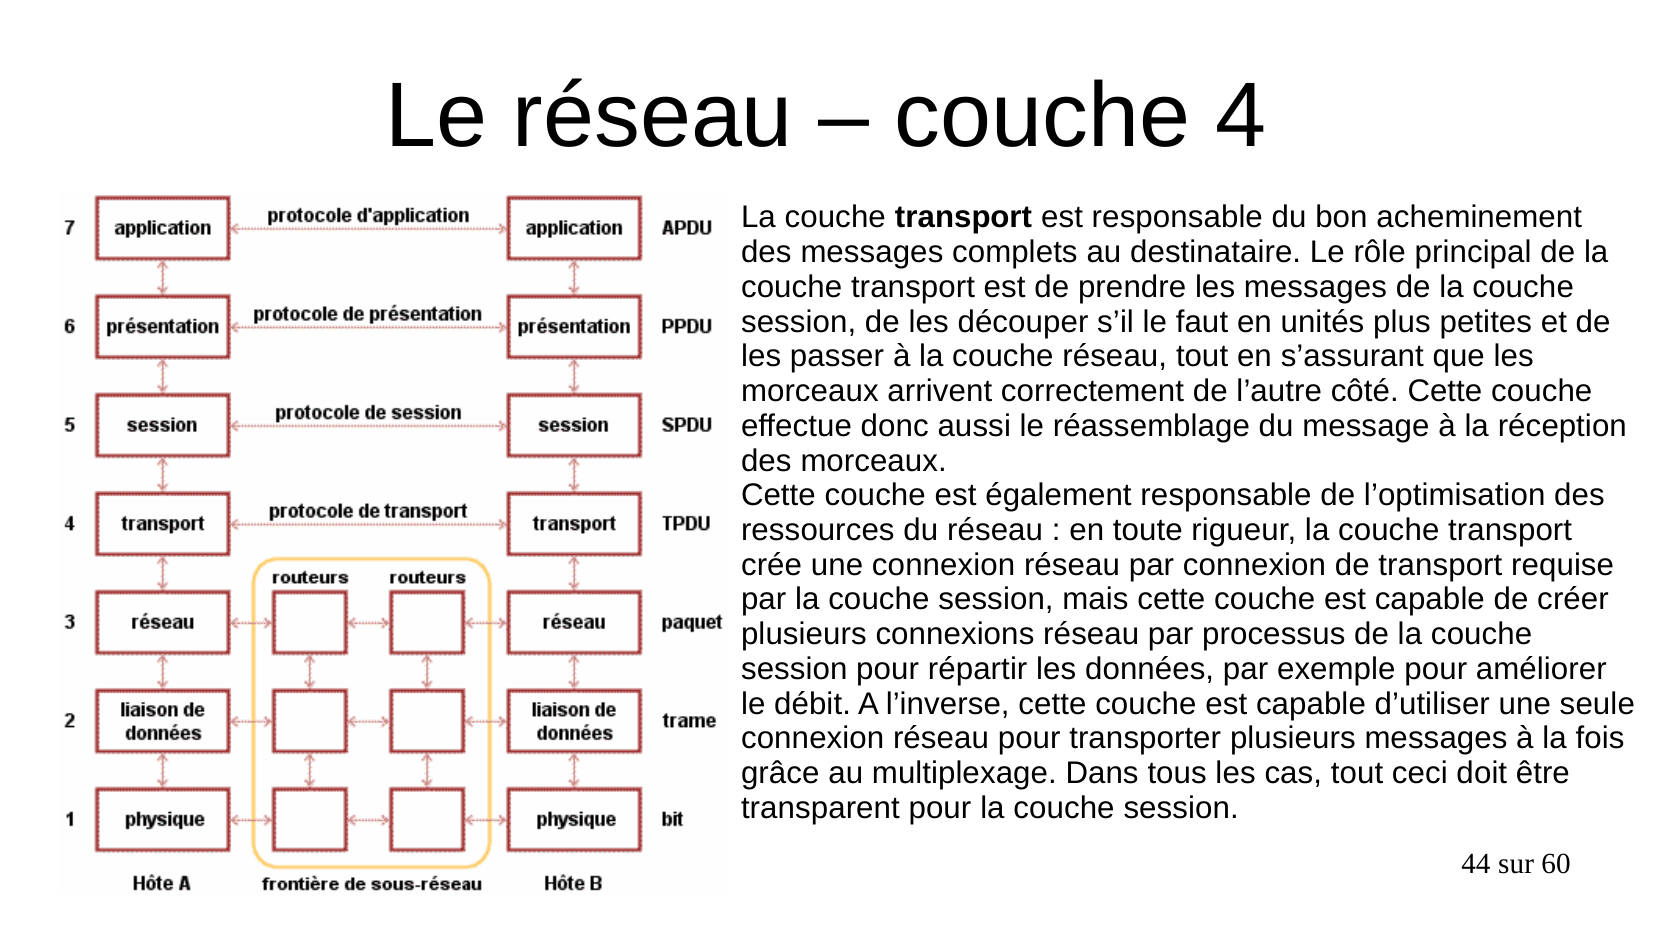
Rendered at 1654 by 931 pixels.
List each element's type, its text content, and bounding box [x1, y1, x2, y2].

text_box La couche transport est responsable du bon acheminement des messages complets au destinataire. Le rôle principal de la couche transport est de prendre les messages de la couche session, de les découper s’il le faut en unités plus petites et de les passer à la couche réseau, tout en s’assurant que les morceaux arrivent correctement de l’autre côté. Cette couche effectue donc aussi le réassemblage du message à la réception des morceaux. Cette couche est également responsable de l’optimisation des ressources du réseau : en toute rigueur, la couche transport crée une connexion réseau par connexion de transport requise par la couche session, mais cette couche est capable de créer plusieurs connexions réseau par processus de la couche session pour répartir les données, par exemple pour améliorer le débit. A l’inverse, cette couche est capable d’utiliser une seule connexion réseau pour transporter plusieurs messages à la fois grâce au multiplexage. Dans tous les cas, tout ceci doit être transparent pour la couche session. [726, 192, 1654, 867]
title Le réseau – couche 4 [82, 37, 1571, 192]
picture [59, 191, 727, 895]
